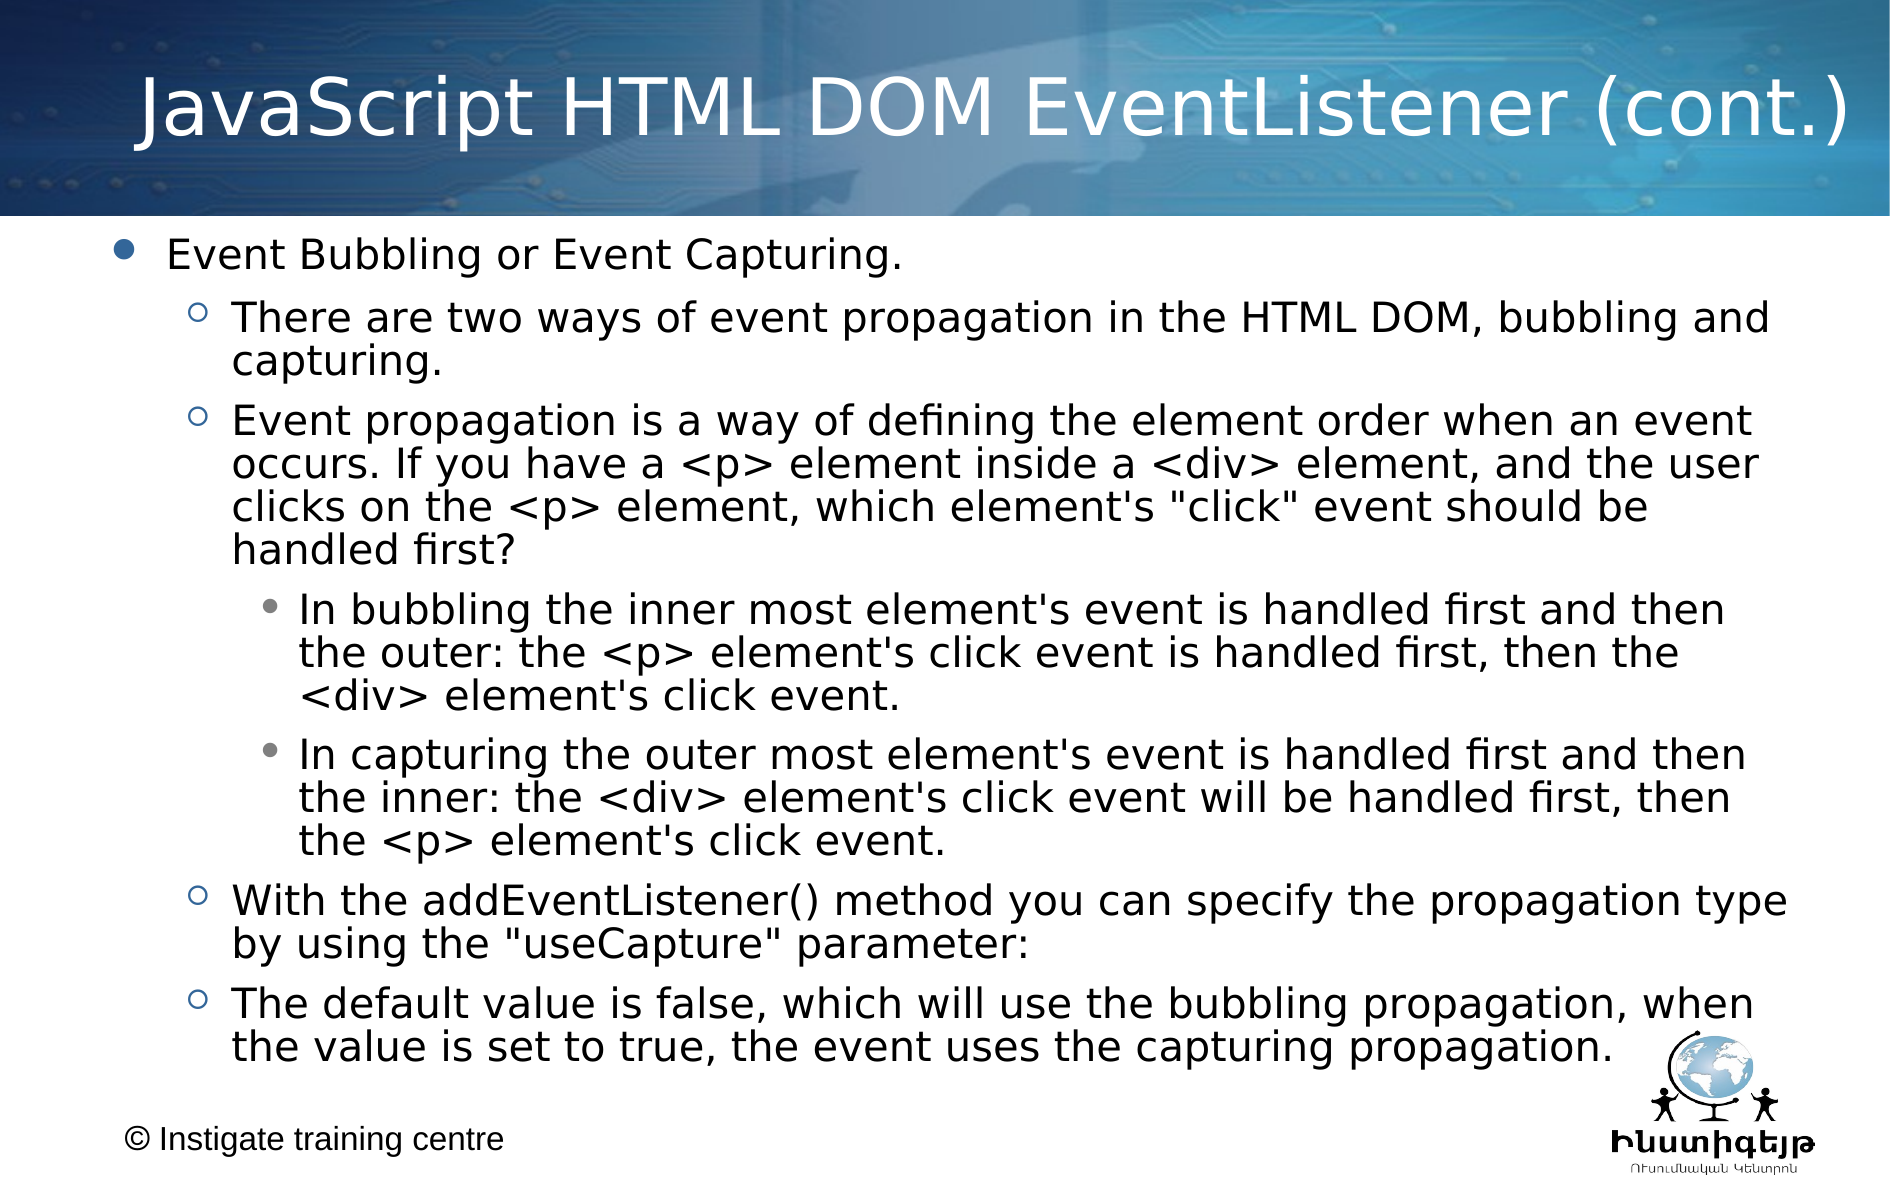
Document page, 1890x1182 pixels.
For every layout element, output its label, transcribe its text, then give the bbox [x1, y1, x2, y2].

picture [0, 0, 1890, 216]
text_box JavaScript HTML DOM EventListener (cont.) [138, 82, 1890, 94]
picture [1612, 1030, 1815, 1175]
list Event Bubbling or Event Capturing. There are two ways of event propagation in the HTML DOM, bubbling and capturing. Event propagation is a way of defining the element order when an event occurs. If you have a <p> element inside a <div> element, and the user clicks on the <p> element, which element's "click" event should be handled first? In bubbling the inner most element's event is handled first and then the outer: the <p> element's click event is handled first, then the <div> element's click event. In capturing the outer most element's event is handled first and then the inner: the <div> element's click event will be handled first, then the <p> element's click event. With the addEventListener() method you can specify the propagation type by using the "useCapture" parameter: The default value is false, which will use the bubbling propagation, when the value is set to true, the event uses the capturing propagation. [110, 235, 1801, 260]
